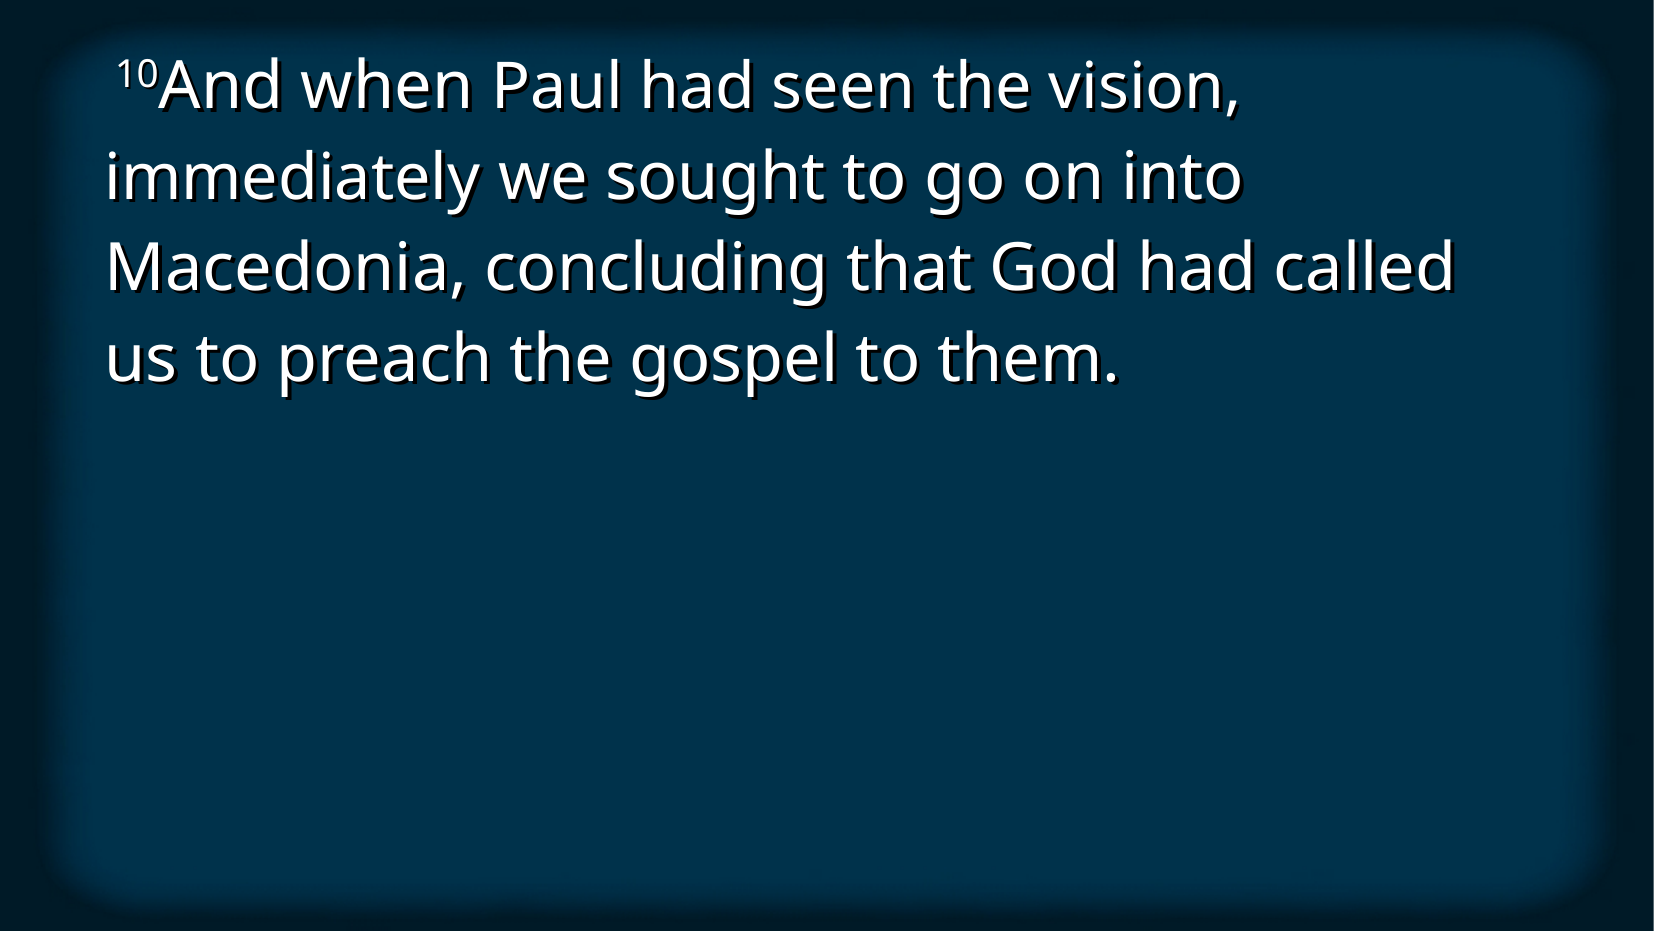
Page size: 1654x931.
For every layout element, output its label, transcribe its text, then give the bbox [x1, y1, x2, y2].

picture [0, 0, 1654, 931]
text_box 10And when Paul had seen the vision, immediately we sought to go on into Macedonia, concluding that God had called us to preach the gospel to them. [90, 30, 1561, 400]
